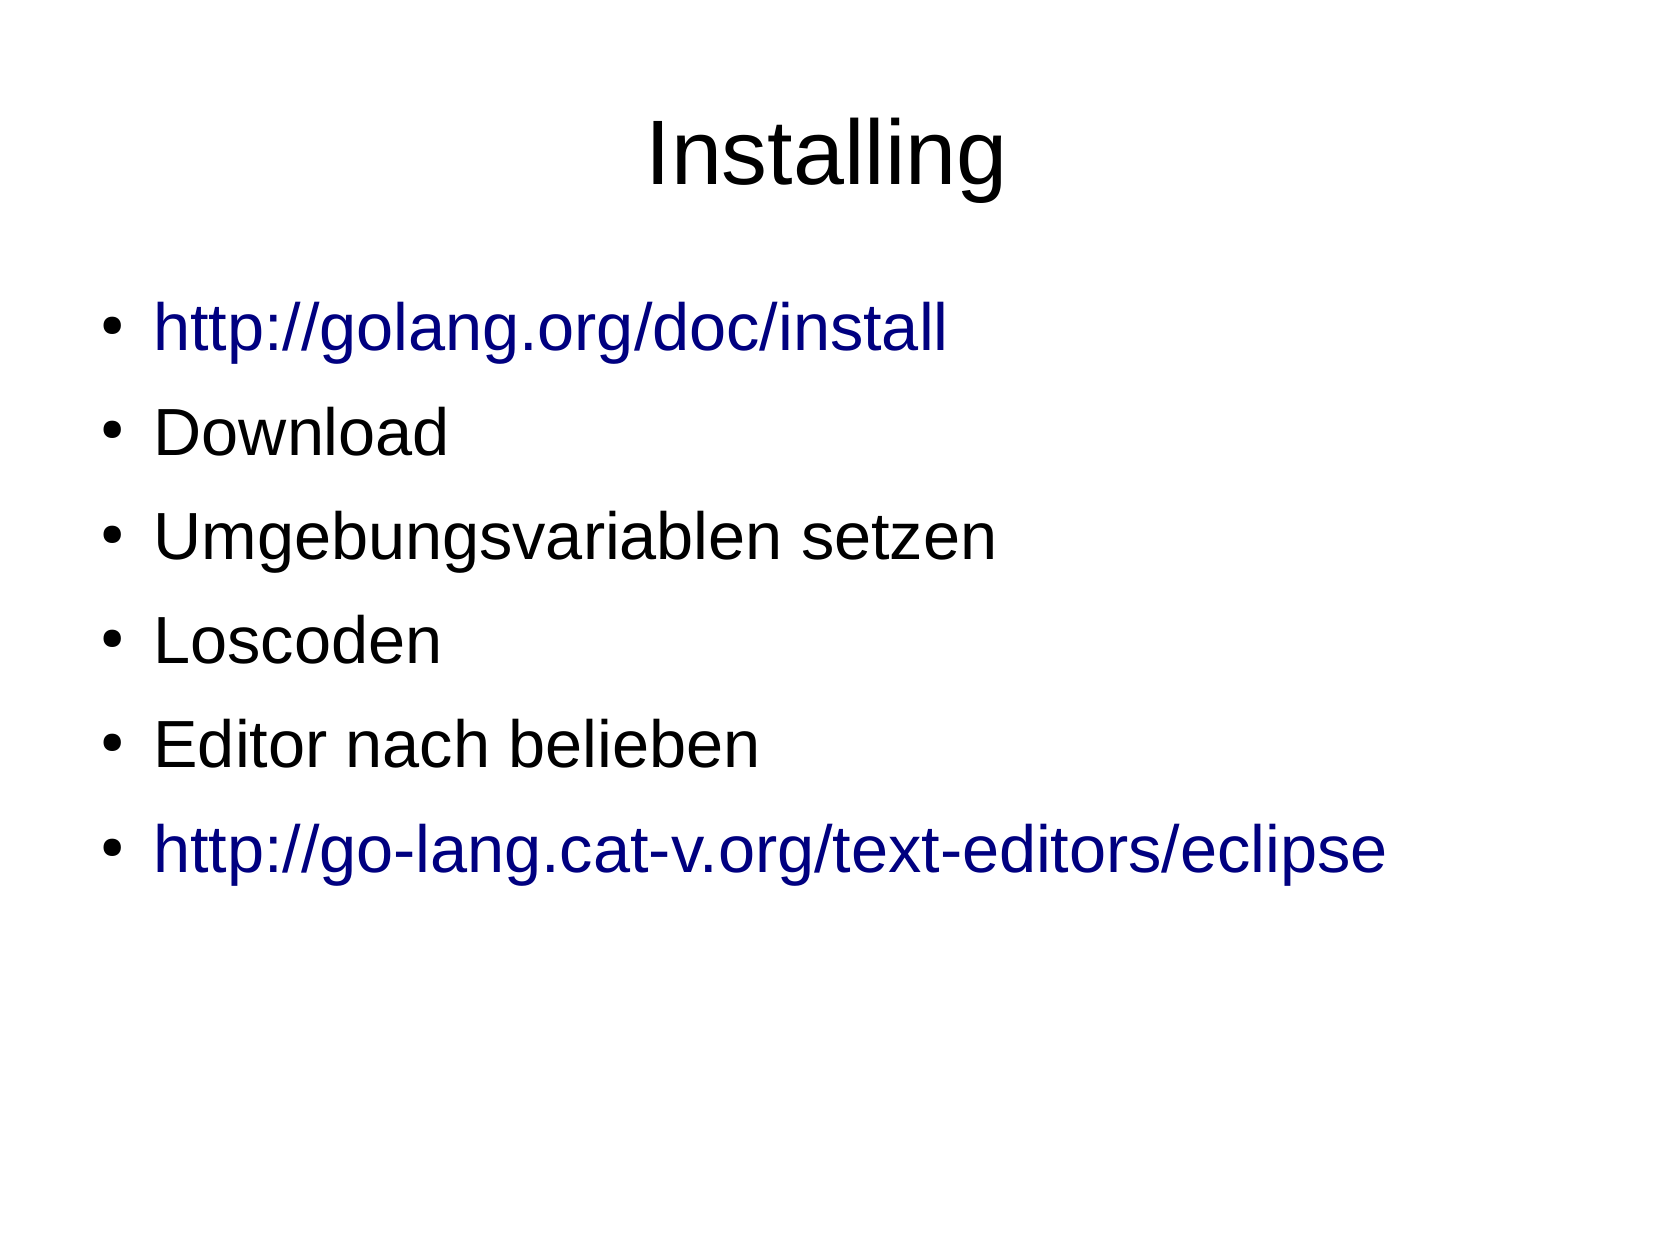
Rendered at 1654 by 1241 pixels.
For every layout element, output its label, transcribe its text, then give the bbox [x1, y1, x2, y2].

list http://golang.org/doc/install Download Umgebungsvariablen setzen Loscoden Editor nach belieben http://go-lang.cat-v.org/text-editors/eclipse [82, 290, 1538, 1010]
title Installing [82, 49, 1571, 257]
